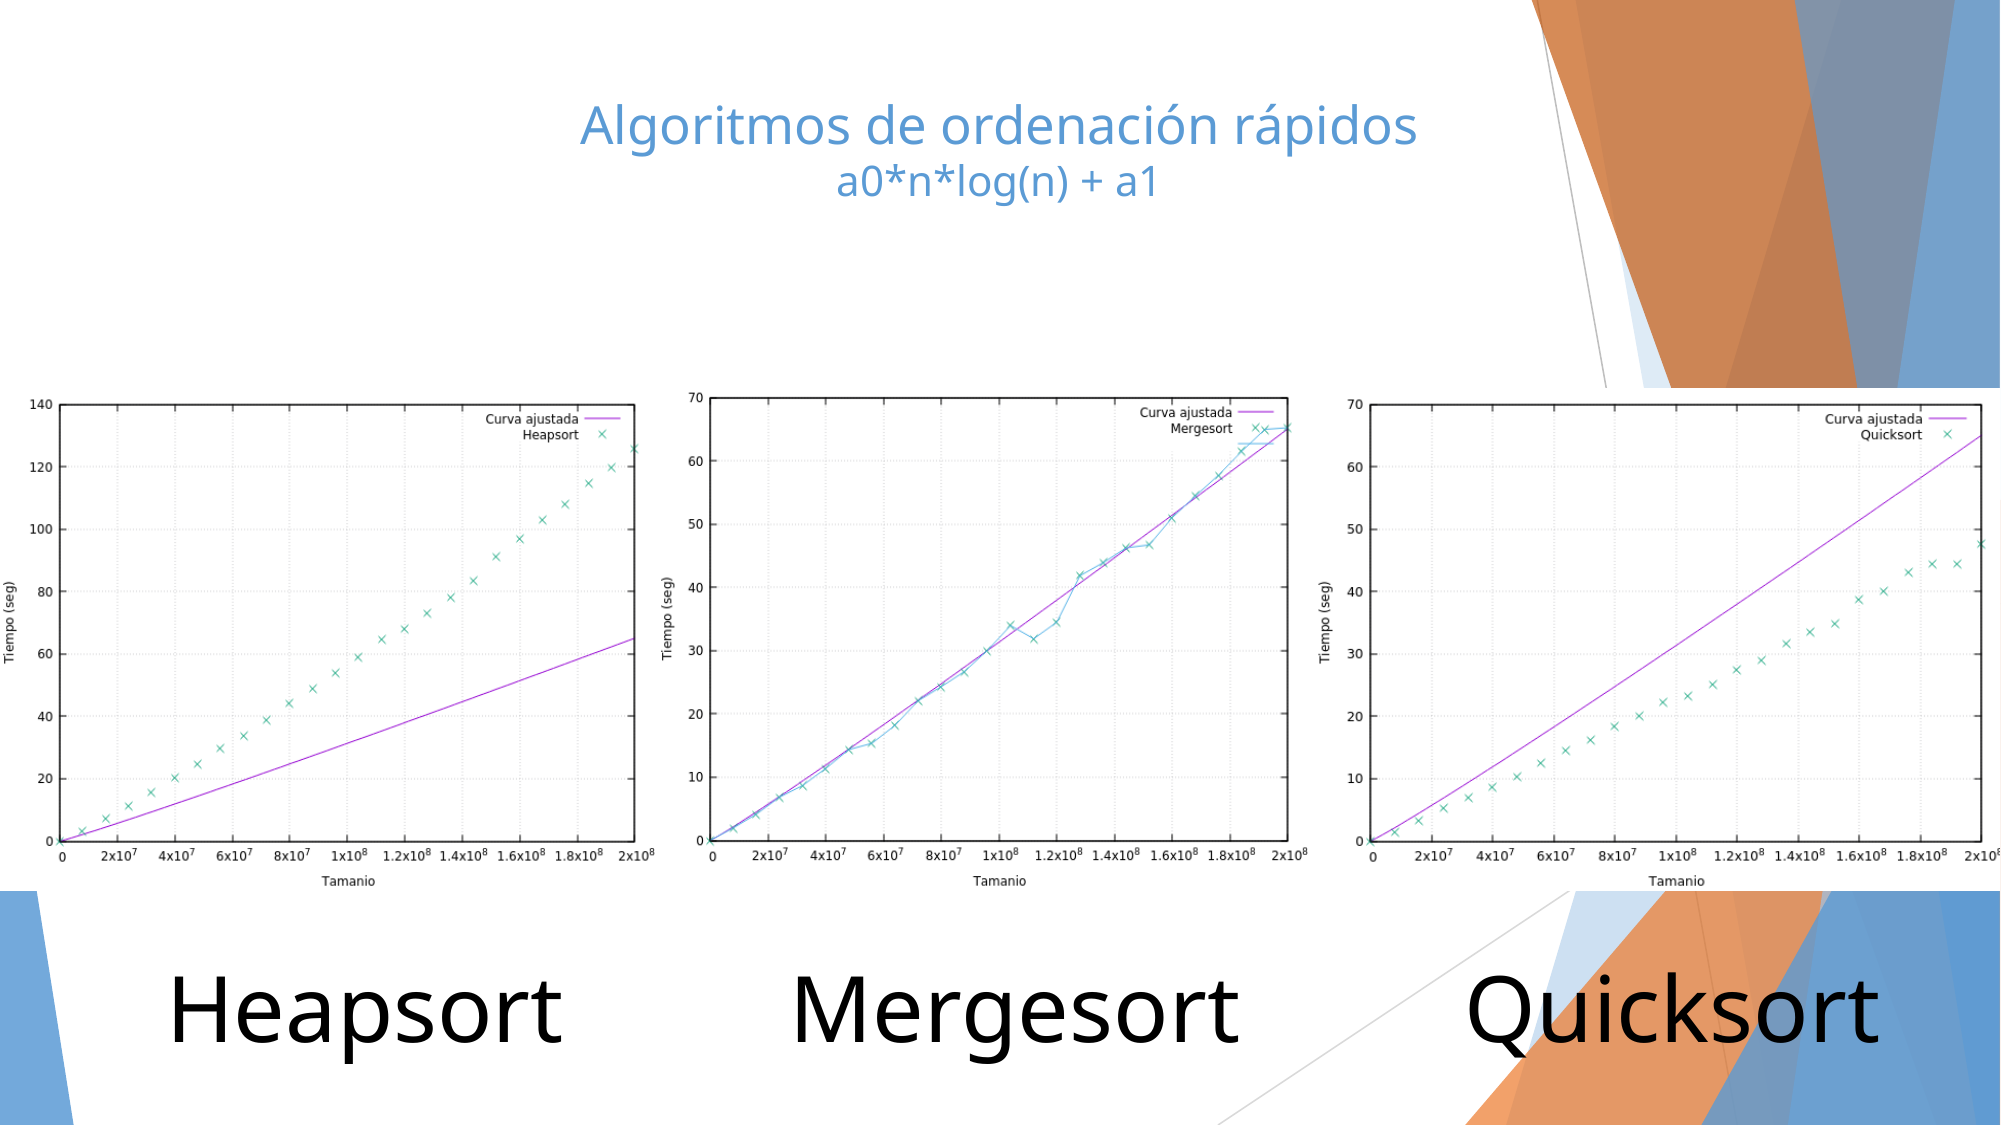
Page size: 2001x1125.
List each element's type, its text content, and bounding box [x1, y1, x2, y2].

picture [0, 381, 1309, 891]
picture [1312, 388, 2000, 891]
title Algoritmos de ordenación rápidos a0*n*log(n) + a1 [0, 84, 2000, 214]
text_box Heapsort Mergesort Quicksort [1, 943, 2000, 1073]
